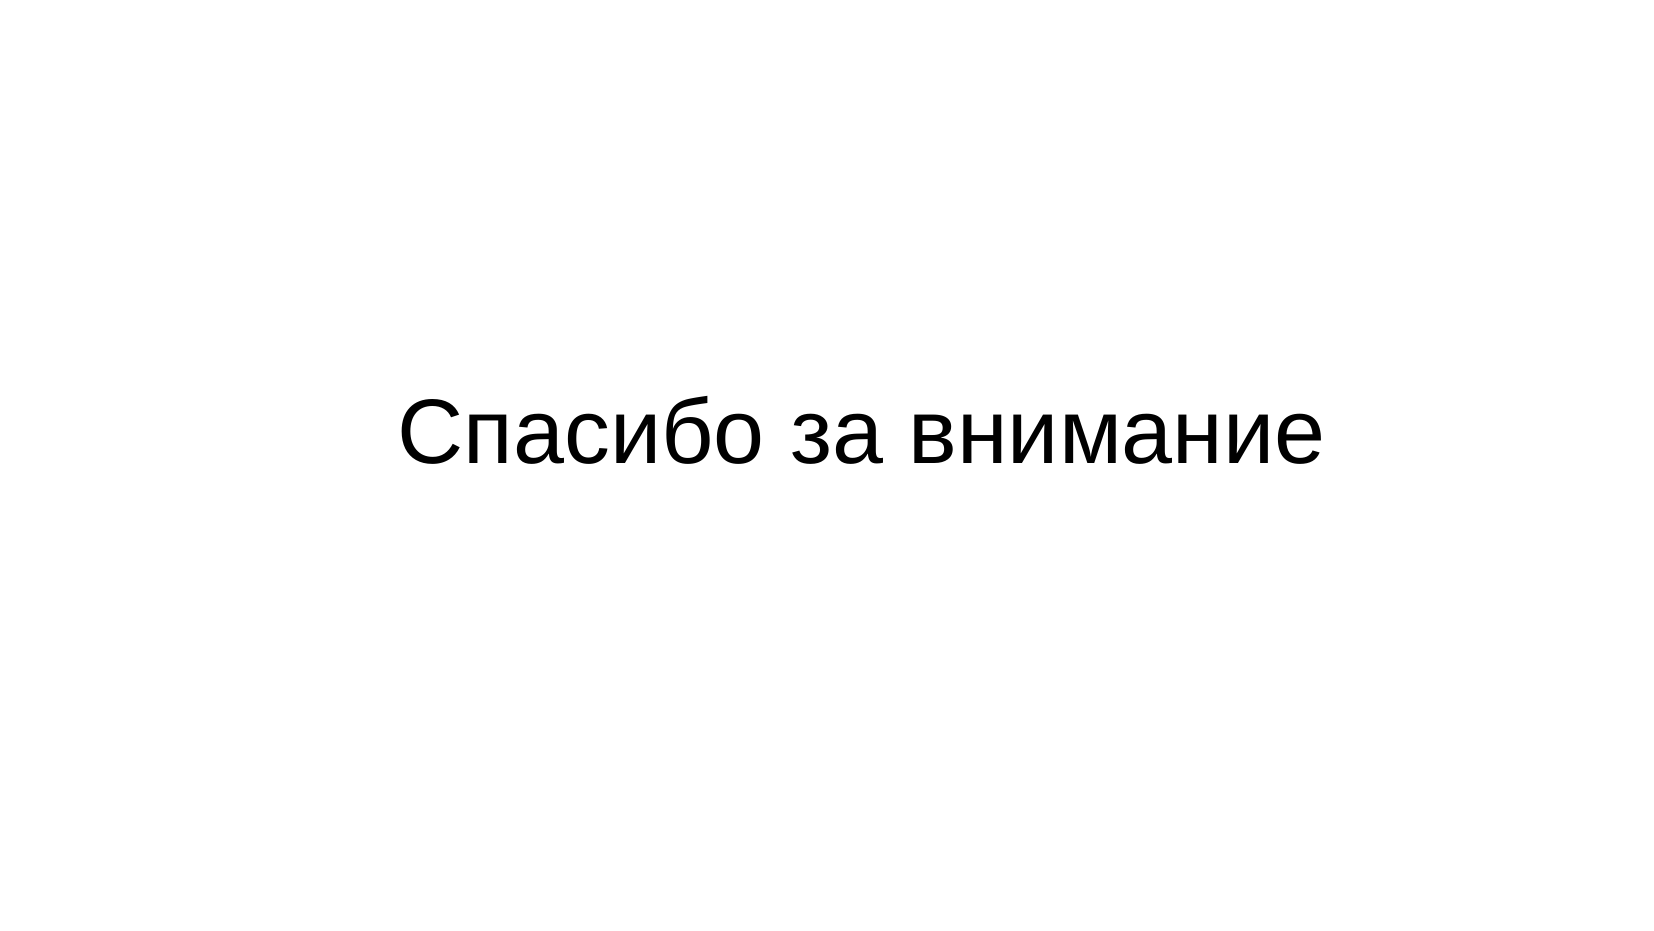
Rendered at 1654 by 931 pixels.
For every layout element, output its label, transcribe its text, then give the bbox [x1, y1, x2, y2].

title Спасибо за внимание [118, 354, 1607, 510]
